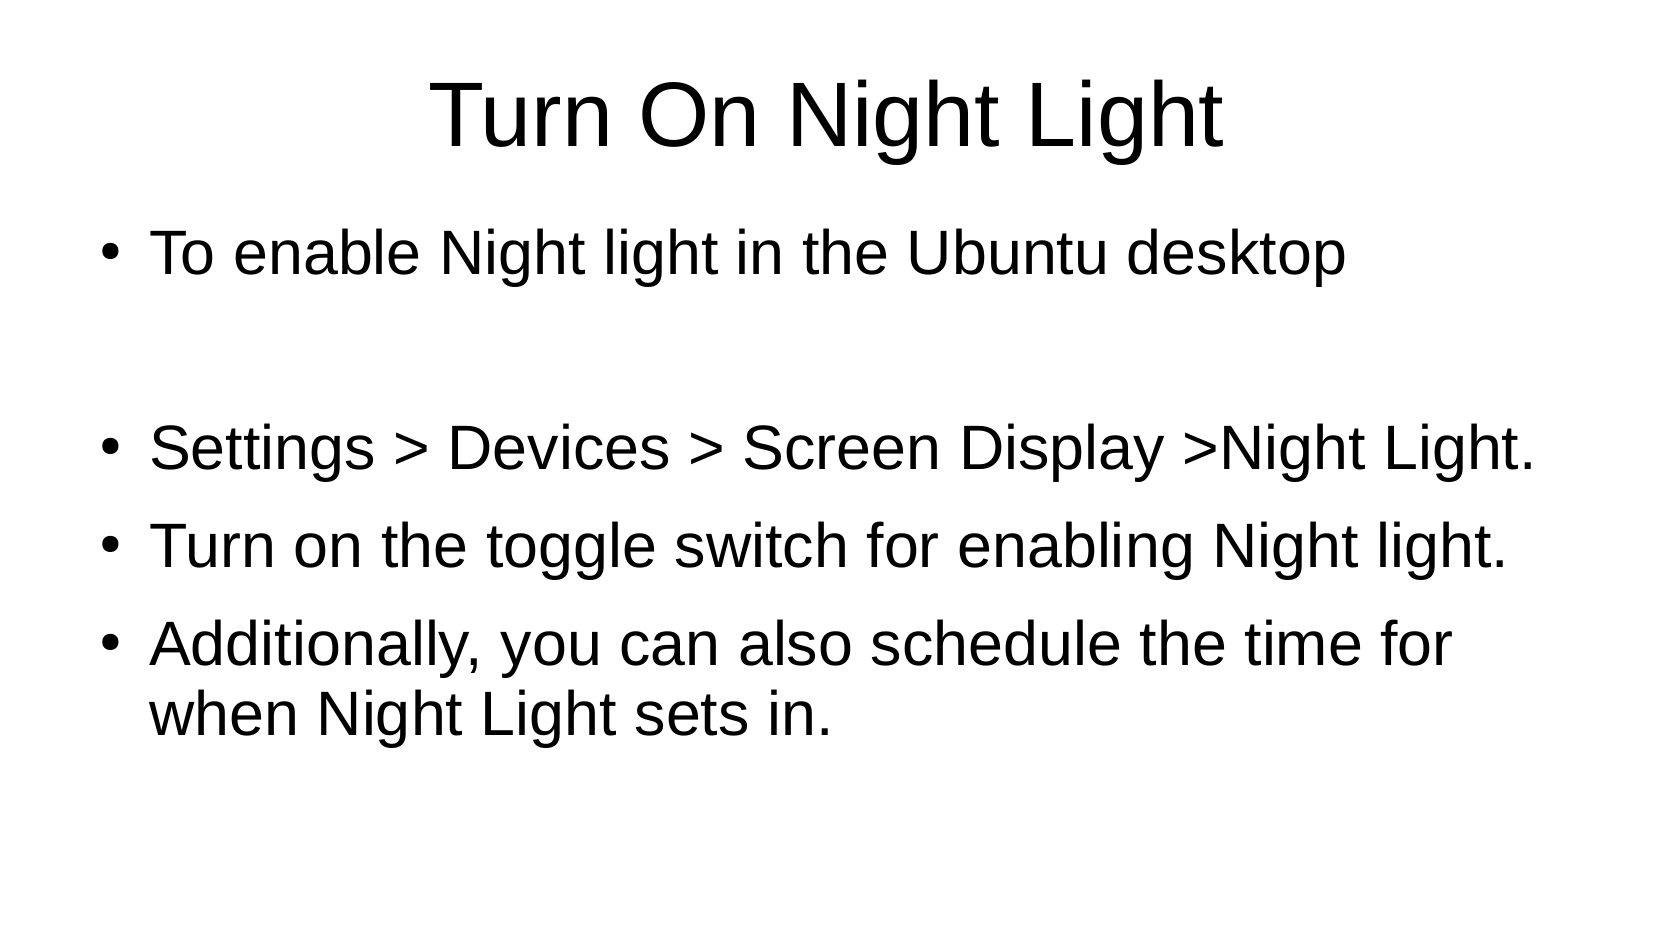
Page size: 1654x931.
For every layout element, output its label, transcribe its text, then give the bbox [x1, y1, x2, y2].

title Turn On Night Light [82, 37, 1571, 193]
list To enable Night light in the Ubuntu desktop Settings > Devices > Screen Display >Night Light. Turn on the toggle switch for enabling Night light. Additionally, you can also schedule the time for when Night Light sets in. [82, 217, 1571, 758]
